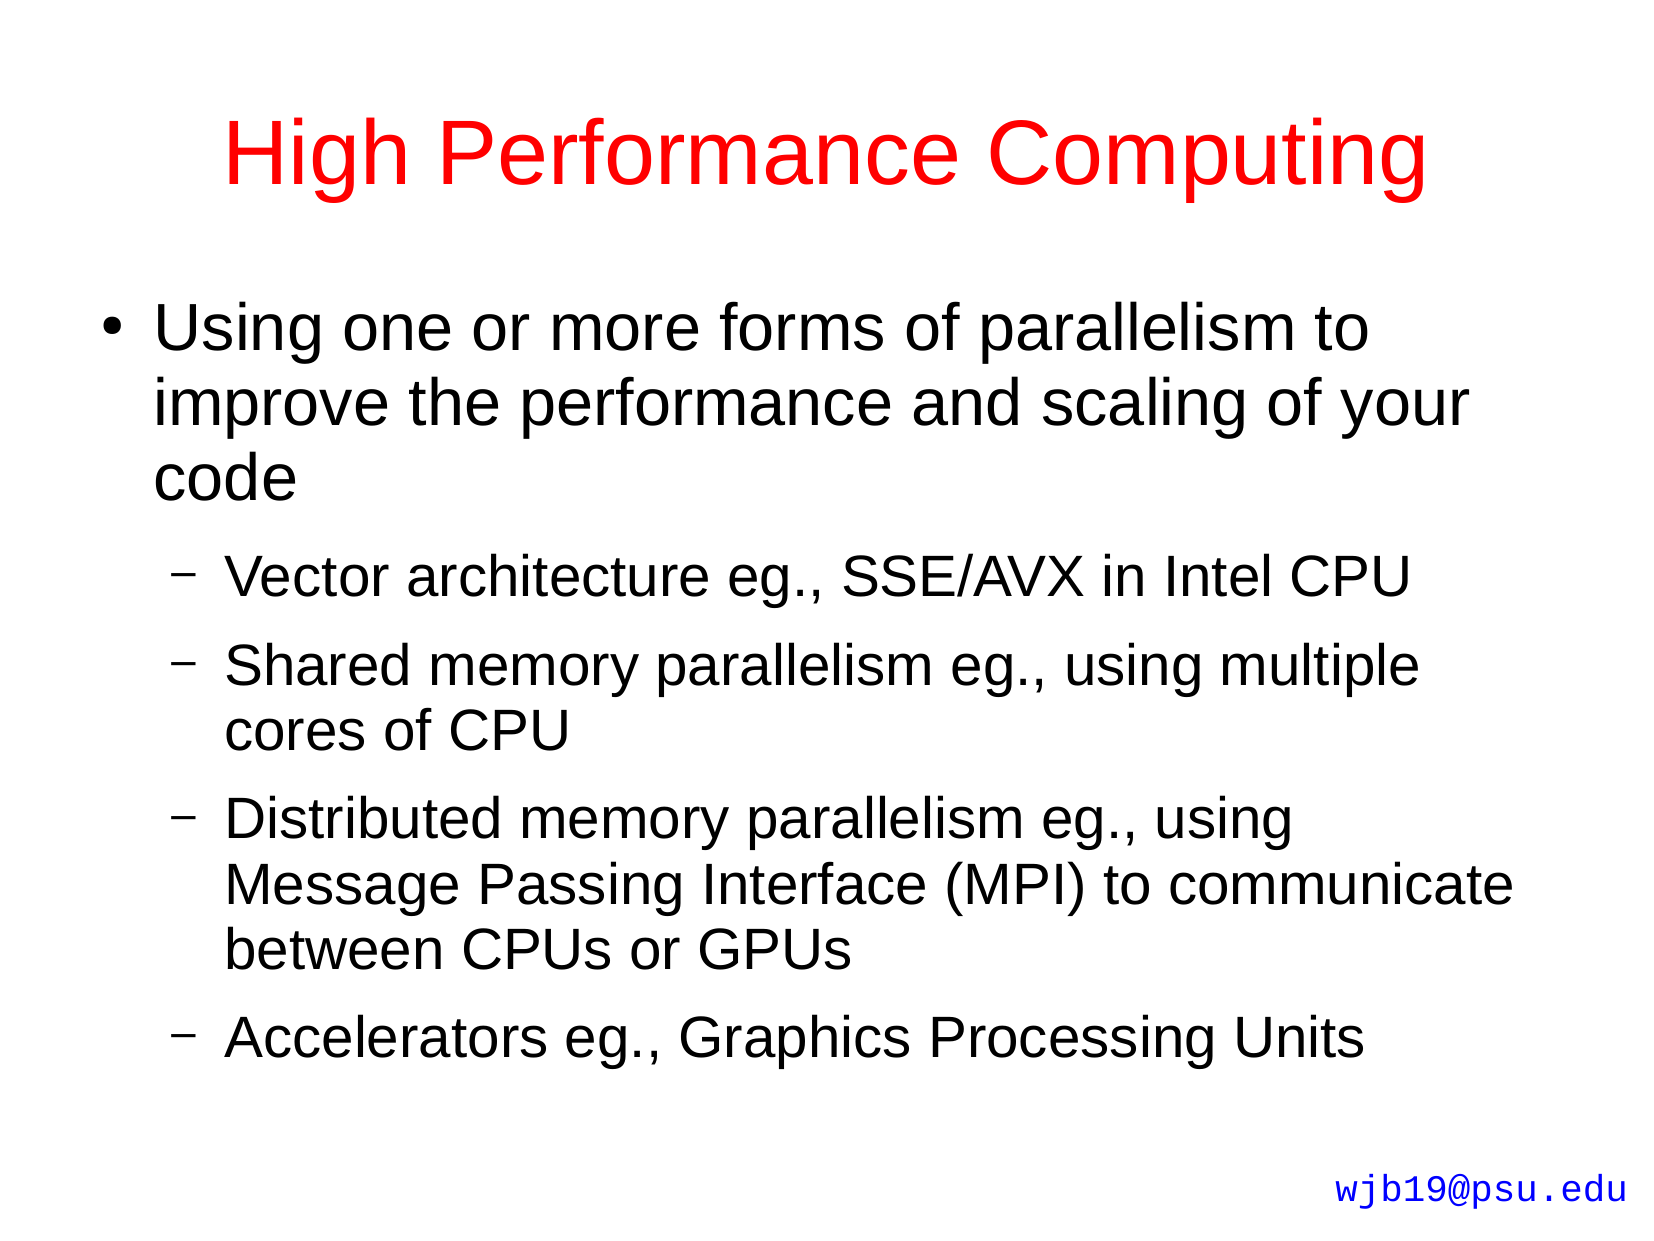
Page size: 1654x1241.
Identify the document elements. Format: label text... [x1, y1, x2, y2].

list Using one or more forms of parallelism to improve the performance and scaling of your code Vector architecture eg., SSE/AVX in Intel CPU Shared memory parallelism eg., using multiple cores of CPU Distributed memory parallelism eg., using Message Passing Interface (MPI) to communicate between CPUs or GPUs Accelerators eg., Graphics Processing Units [82, 290, 1538, 1156]
title High Performance Computing [82, 49, 1571, 257]
text_box wjb19@psu.edu [1320, 1162, 1643, 1220]
